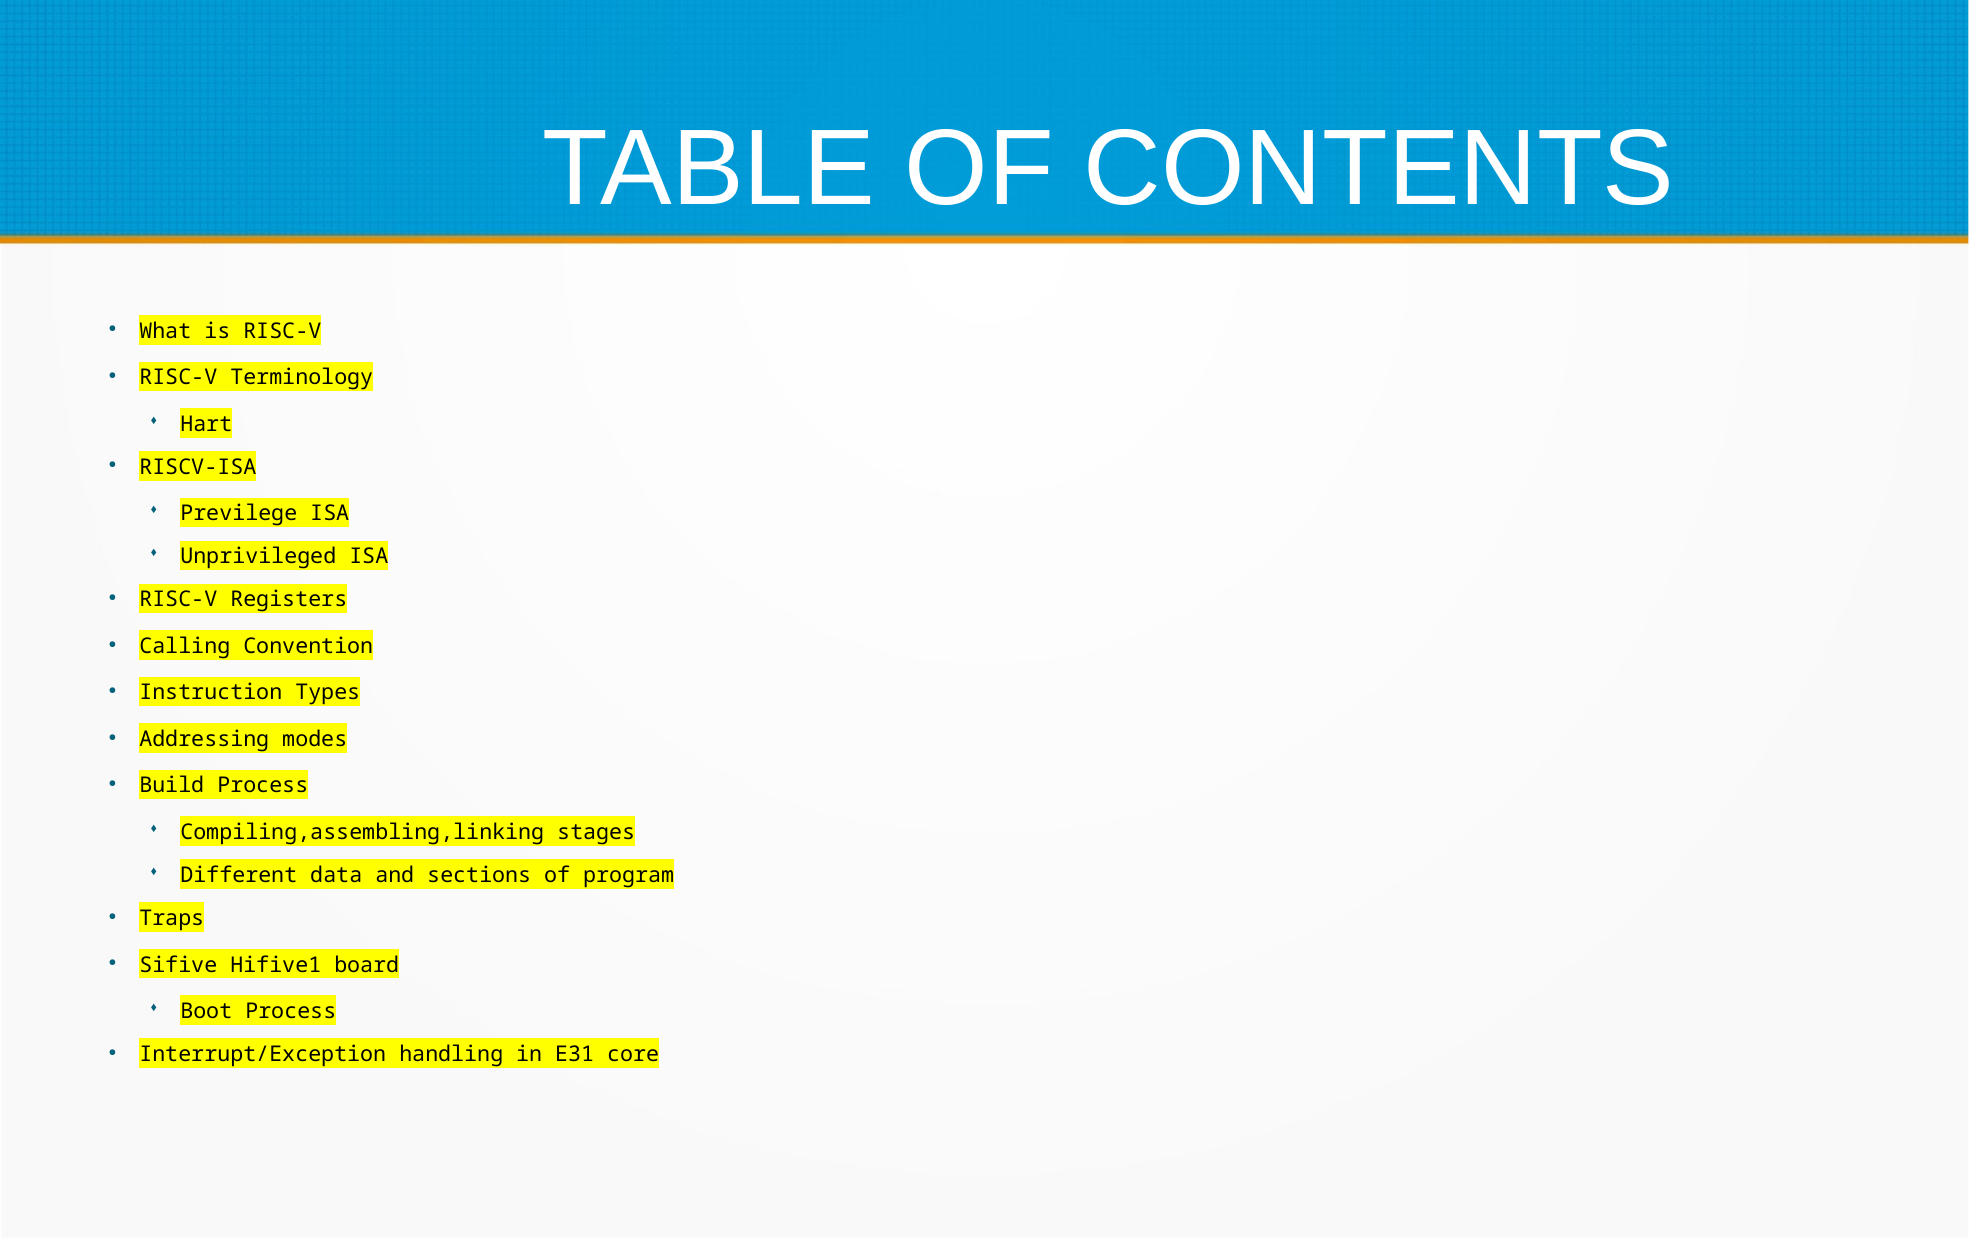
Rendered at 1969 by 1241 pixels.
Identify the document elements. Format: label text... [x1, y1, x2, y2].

list What is RISC-V RISC-V Terminology Hart RISCV-ISA Previlege ISA Unprivileged ISA RISC-V Registers Calling Convention Instruction Types Addressing modes Build Process Compiling,assembling,linking stages Different data and sections of program Traps Sifive Hifive1 board Boot Process Interrupt/Exception handling in E31 core [98, 315, 1861, 1081]
picture [0, 233, 1969, 1241]
title TABLE OF CONTENTS [98, 19, 1870, 227]
